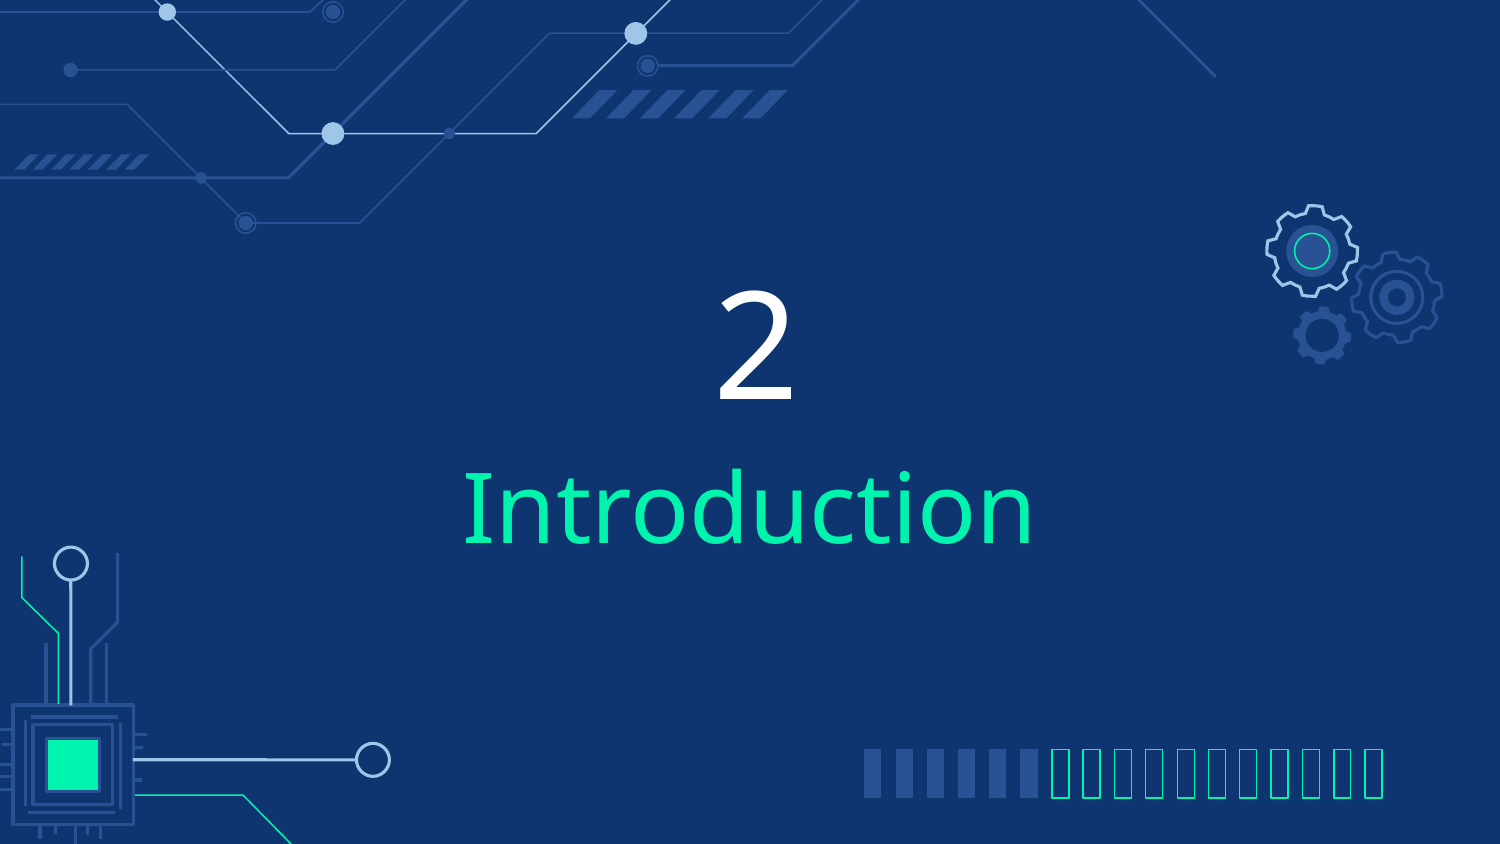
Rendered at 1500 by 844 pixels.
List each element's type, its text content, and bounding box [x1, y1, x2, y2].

title 2 [598, 277, 915, 401]
title Introduction [418, 442, 1082, 567]
